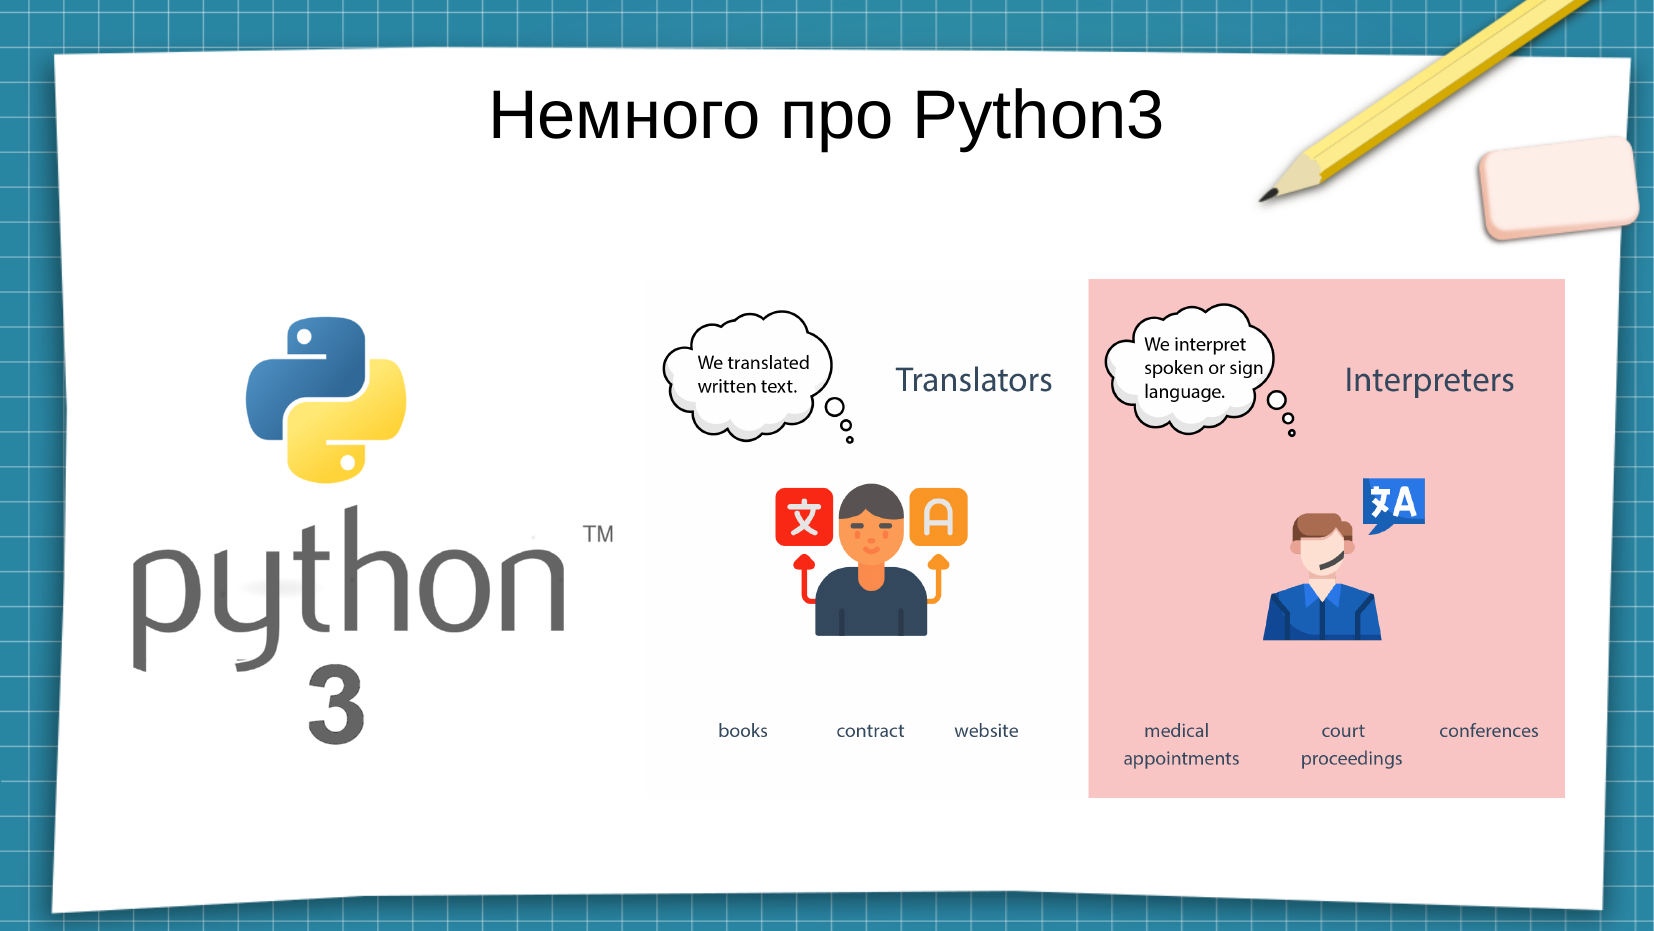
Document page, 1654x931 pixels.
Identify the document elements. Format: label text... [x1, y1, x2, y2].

title Немного про Python3 [82, 37, 1571, 193]
picture [0, 0, 1654, 931]
